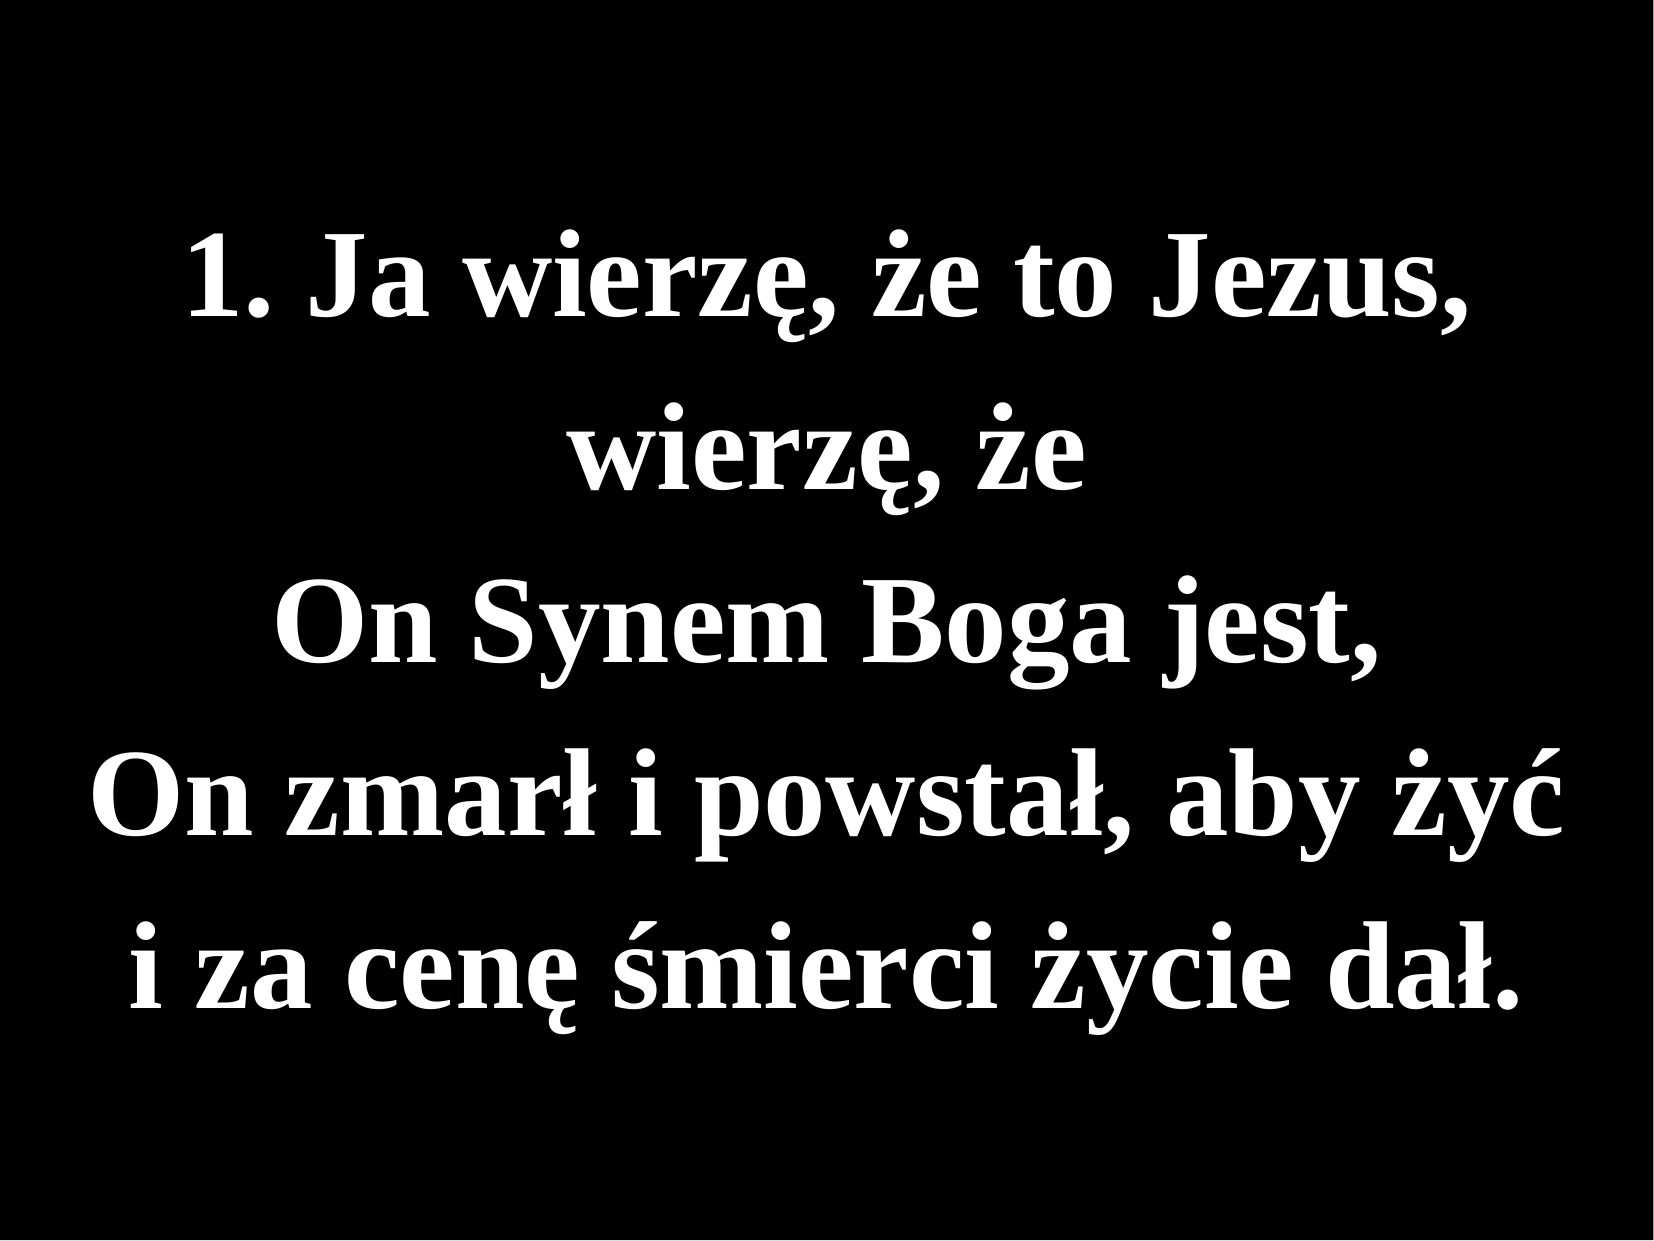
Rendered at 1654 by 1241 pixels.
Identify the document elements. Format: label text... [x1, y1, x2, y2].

title 1. Ja wierzę, że to Jezus, ppp wierzę, że ppp On Synem Boga jest, ppp On zmarł i powstał, aby żyć ppp i za cenę śmierci życie dał. [0, 0, 1654, 1241]
